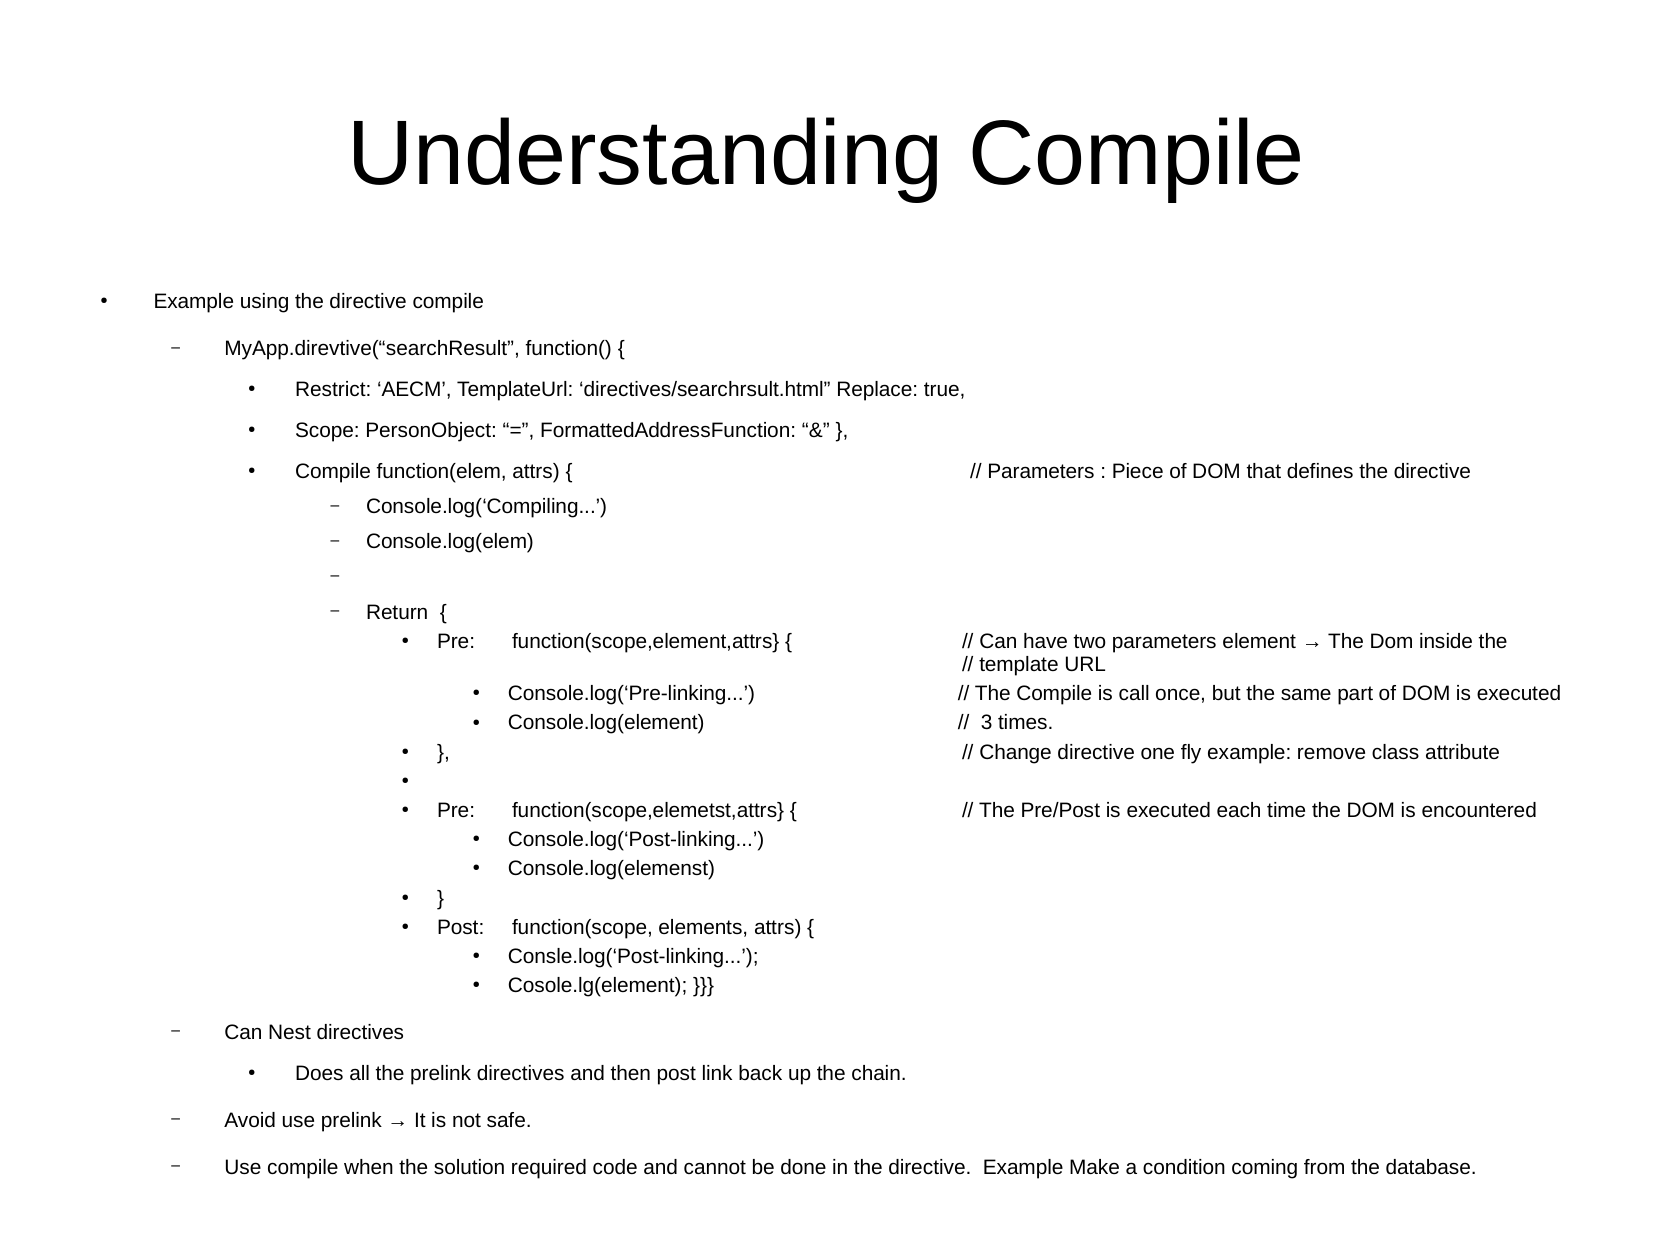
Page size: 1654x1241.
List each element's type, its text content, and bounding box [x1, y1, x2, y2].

title Understanding Compile [82, 49, 1571, 257]
list Example using the directive compile MyApp.direvtive(“searchResult”, function() { Restrict: ‘AECM’, TemplateUrl: ‘directives/searchrsult.html” Replace: true, Scope: PersonObject: “=”, FormattedAddressFunction: “&” }, Compile function(elem, attrs) { // Parameters : Piece of DOM that defines the directive Console.log(‘Compiling...’) Console.log(elem) Return { Pre: function(scope,element,attrs} { // Can have two parameters element → The Dom inside the // template URL Console.log(‘Pre-linking...’) // The Compile is call once, but the same part of DOM is executed Console.log(element) // 3 times. }, // Change directive one fly example: remove class attribute Pre: function(scope,elemetst,attrs} { // The Pre/Post is executed each time the DOM is encountered Console.log(‘Post-linking...’) Console.log(elemenst) } Post: function(scope, elements, attrs) { Consle.log(‘Post-linking...’); Cosole.lg(element); }}} Can Nest directives Does all the prelink directives and then post link back up the chain. Avoid use prelink → It is not safe. Use compile when the solution required code and cannot be done in the directive. Example Make a condition coming from the database. [82, 290, 1571, 1231]
